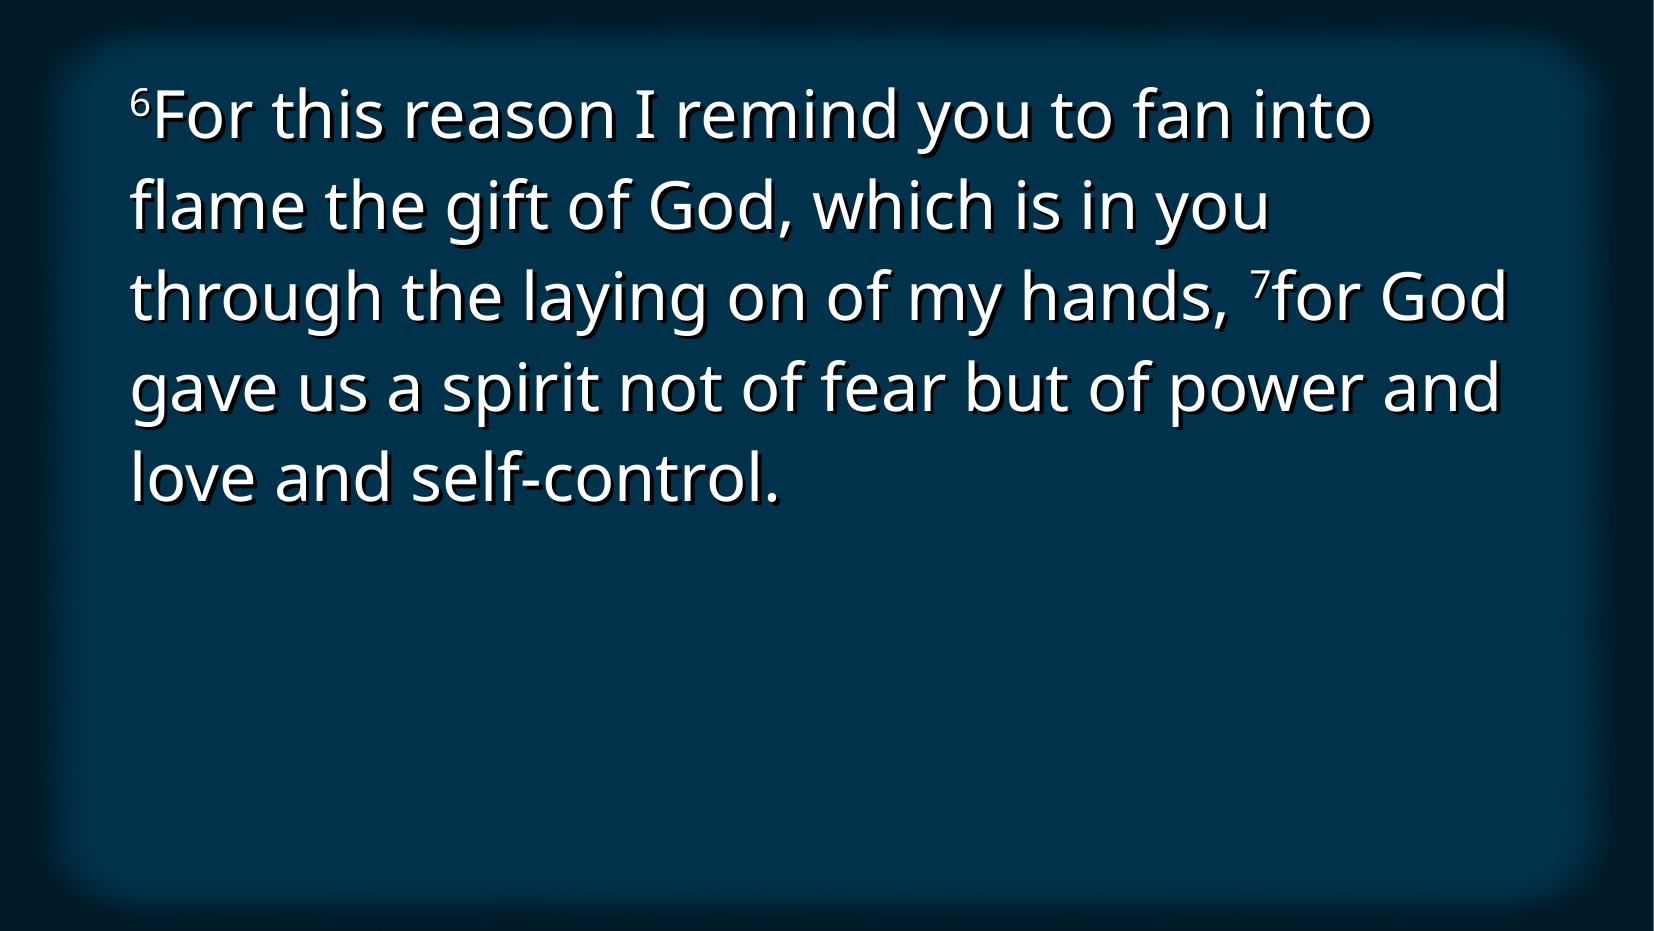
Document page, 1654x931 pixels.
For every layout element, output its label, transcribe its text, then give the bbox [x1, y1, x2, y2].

text_box 6For this reason I remind you to fan into flame the gift of God, which is in you through the laying on of my hands, 7for God gave us a spirit not of fear but of power and love and self-control. [114, 60, 1540, 519]
picture [0, 0, 1654, 931]
